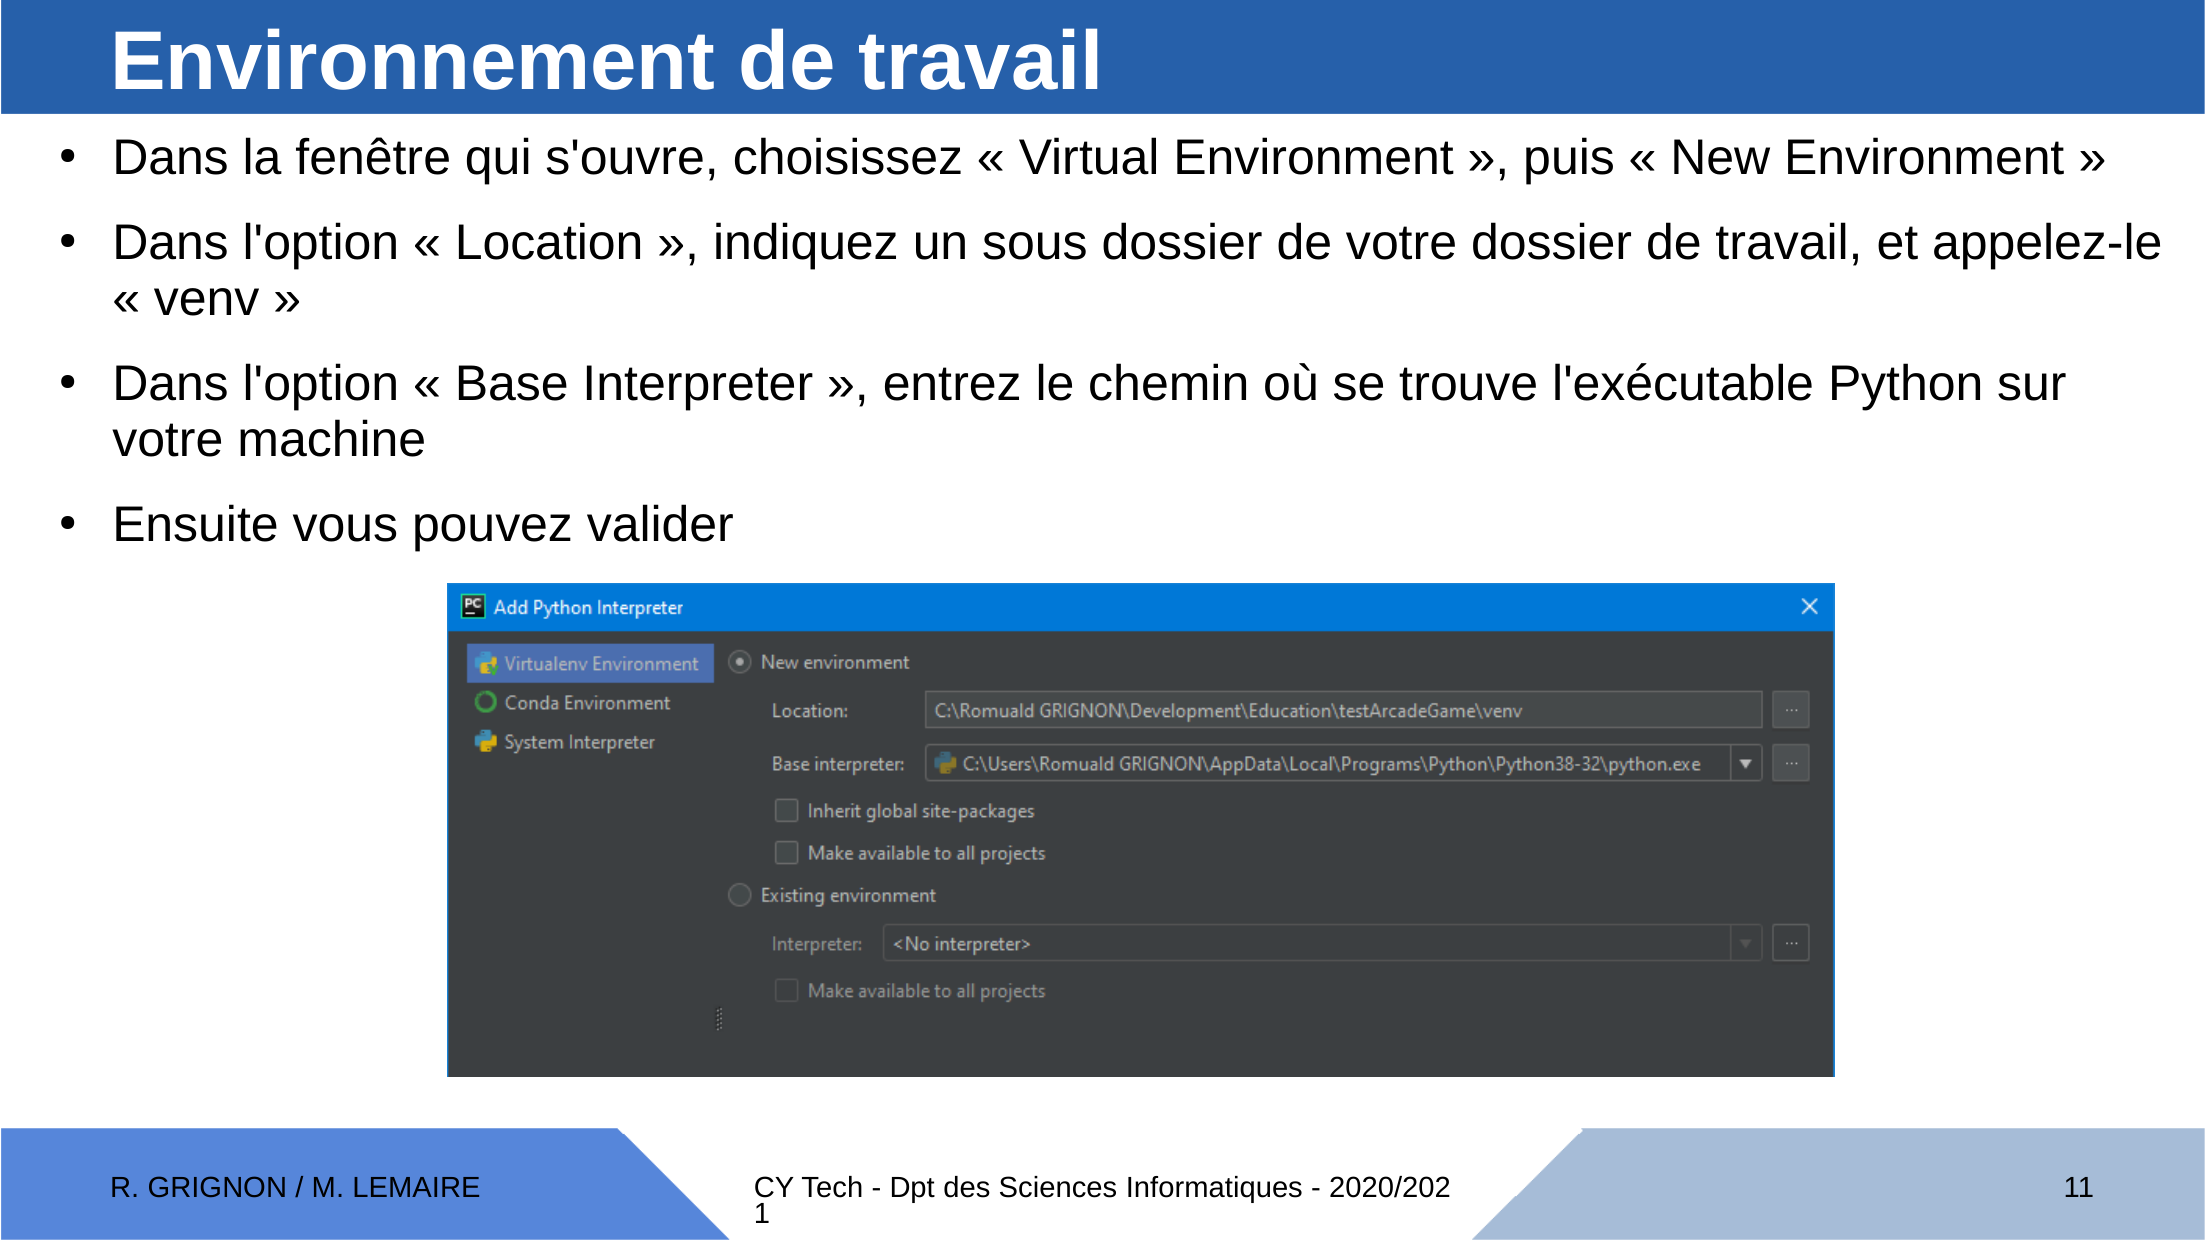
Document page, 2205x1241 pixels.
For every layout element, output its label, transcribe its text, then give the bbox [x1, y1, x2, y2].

picture [0, 0, 2205, 1241]
list Dans la fenêtre qui s'ouvre, choisissez « Virtual Environment », puis « New Environment » Dans l'option « Location », indiquez un sous dossier de votre dossier de travail, et appelez-le « venv » Dans l'option « Base Interpreter », entrez le chemin où se trouve l'exécutable Python sur votre machine Ensuite vous pouvez valider [41, 199, 2191, 1069]
title Environnement de travail [110, 49, 2095, 199]
